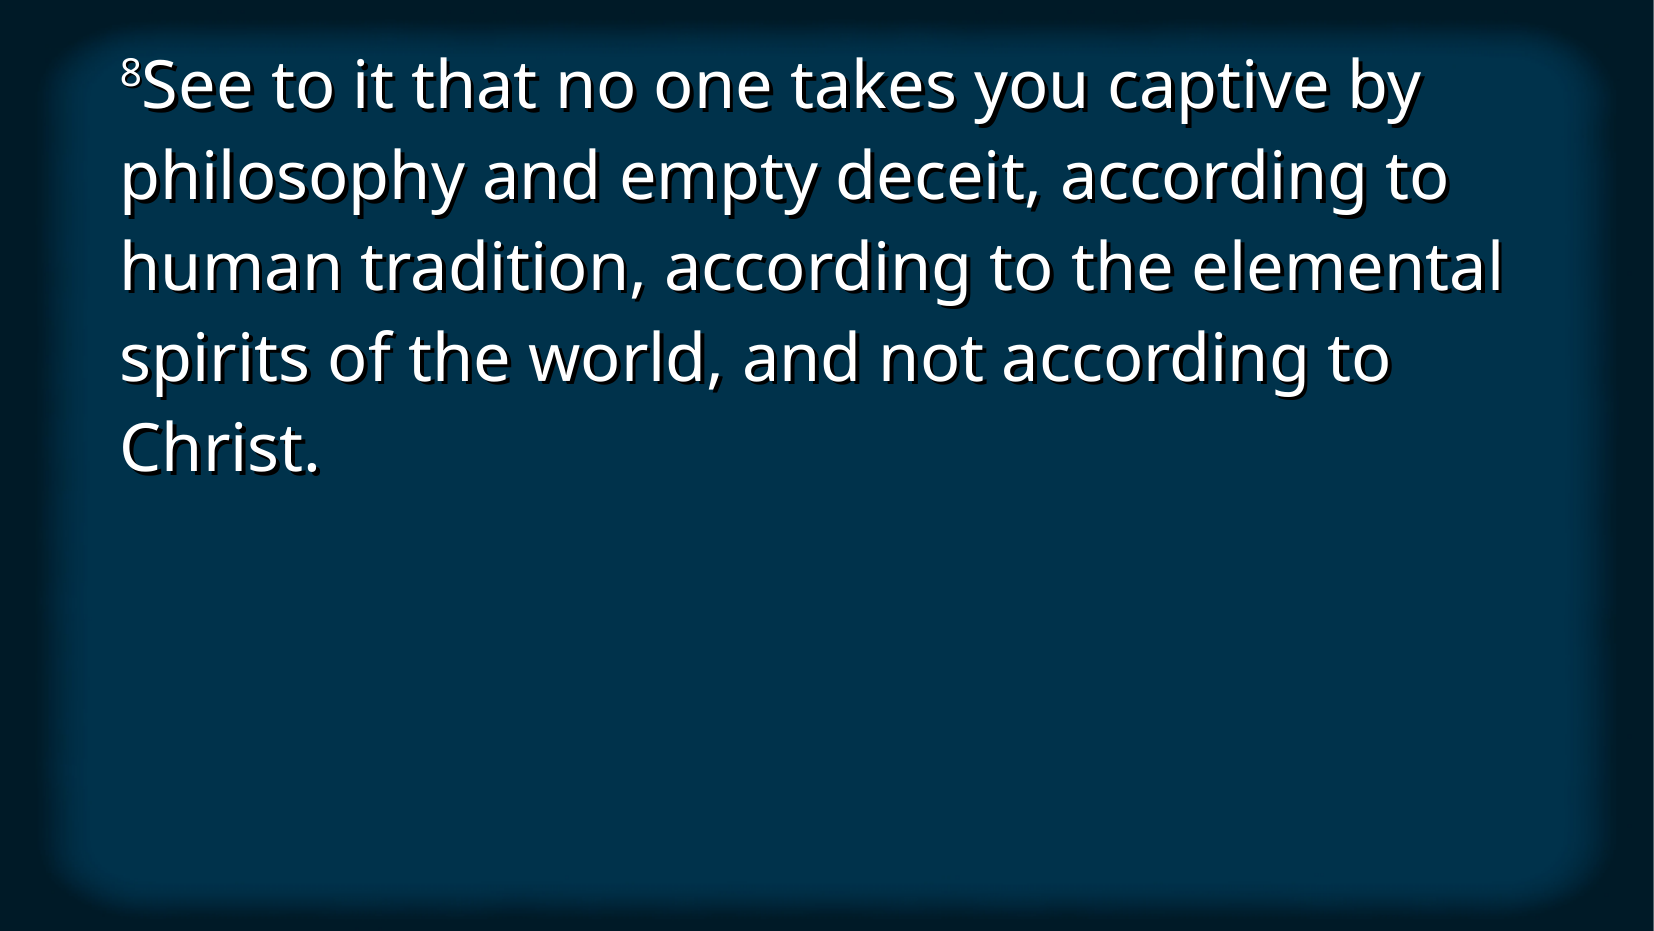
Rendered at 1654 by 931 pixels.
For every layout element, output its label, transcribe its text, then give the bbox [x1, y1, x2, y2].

picture [0, 0, 1654, 931]
text_box 8See to it that no one takes you captive by philosophy and empty deceit, according to human tradition, according to the elemental spirits of the world, and not according to Christ. [105, 30, 1561, 400]
